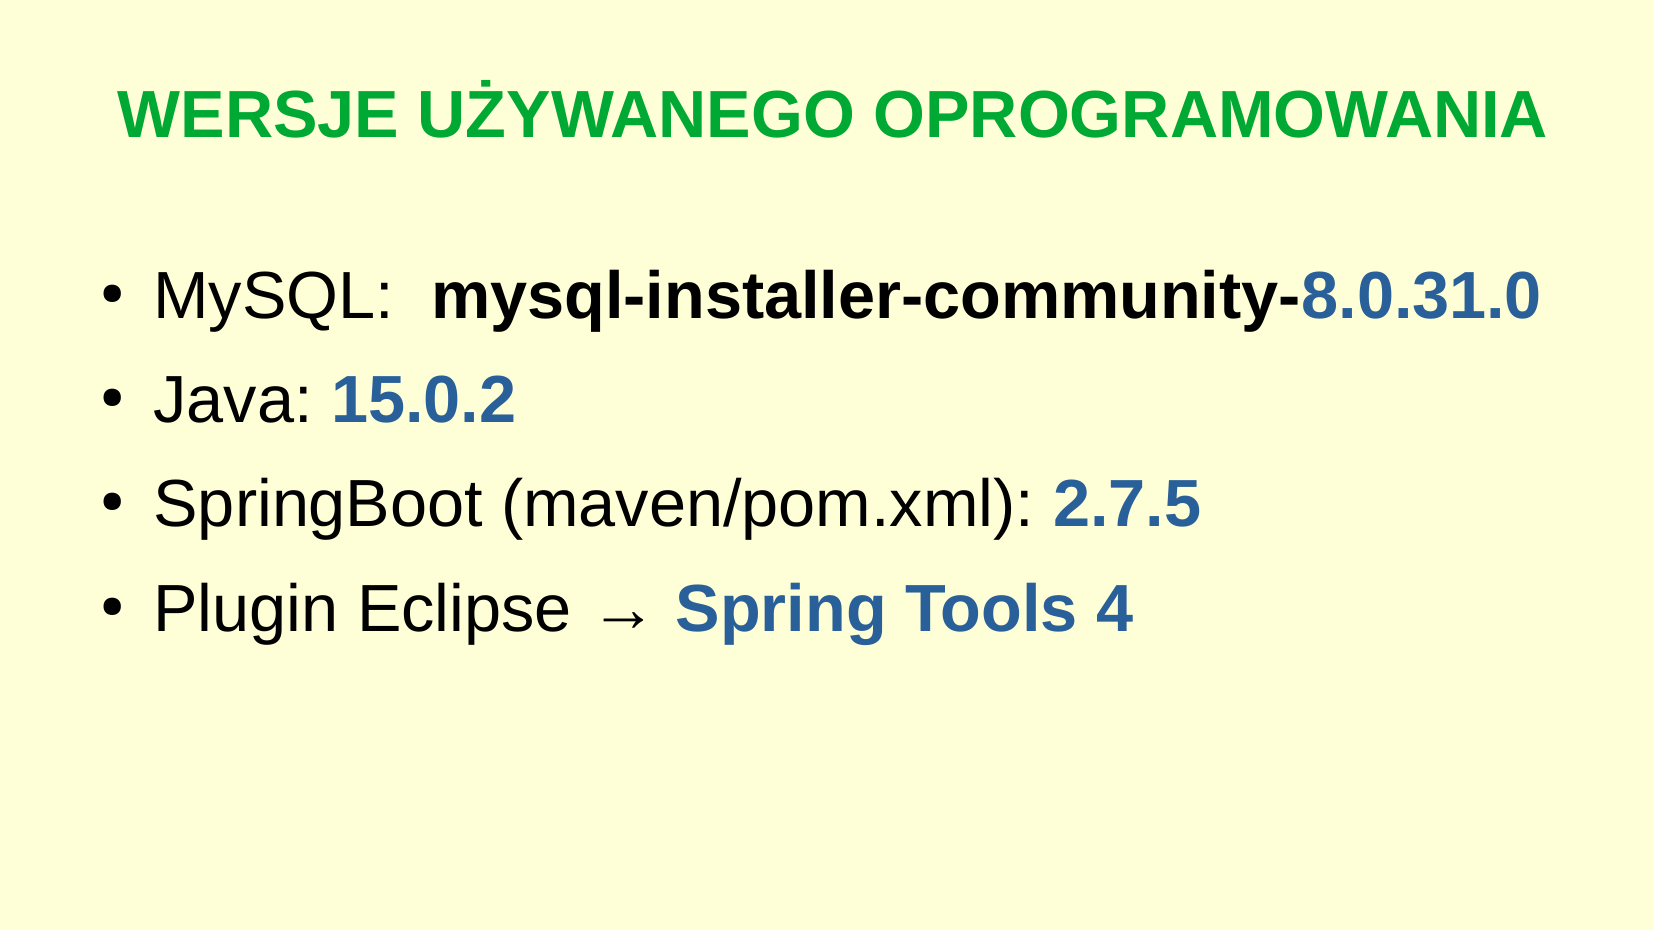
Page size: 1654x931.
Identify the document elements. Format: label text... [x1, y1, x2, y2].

title WERSJE UŻYWANEGO OPROGRAMOWANIA [29, 30, 1654, 199]
list MySQL: mysql-installer-community-8.0.31.0 Java: 15.0.2 SpringBoot (maven/pom.xml): 2.7.5 Plugin Eclipse → Spring Tools 4 [82, 257, 1571, 798]
